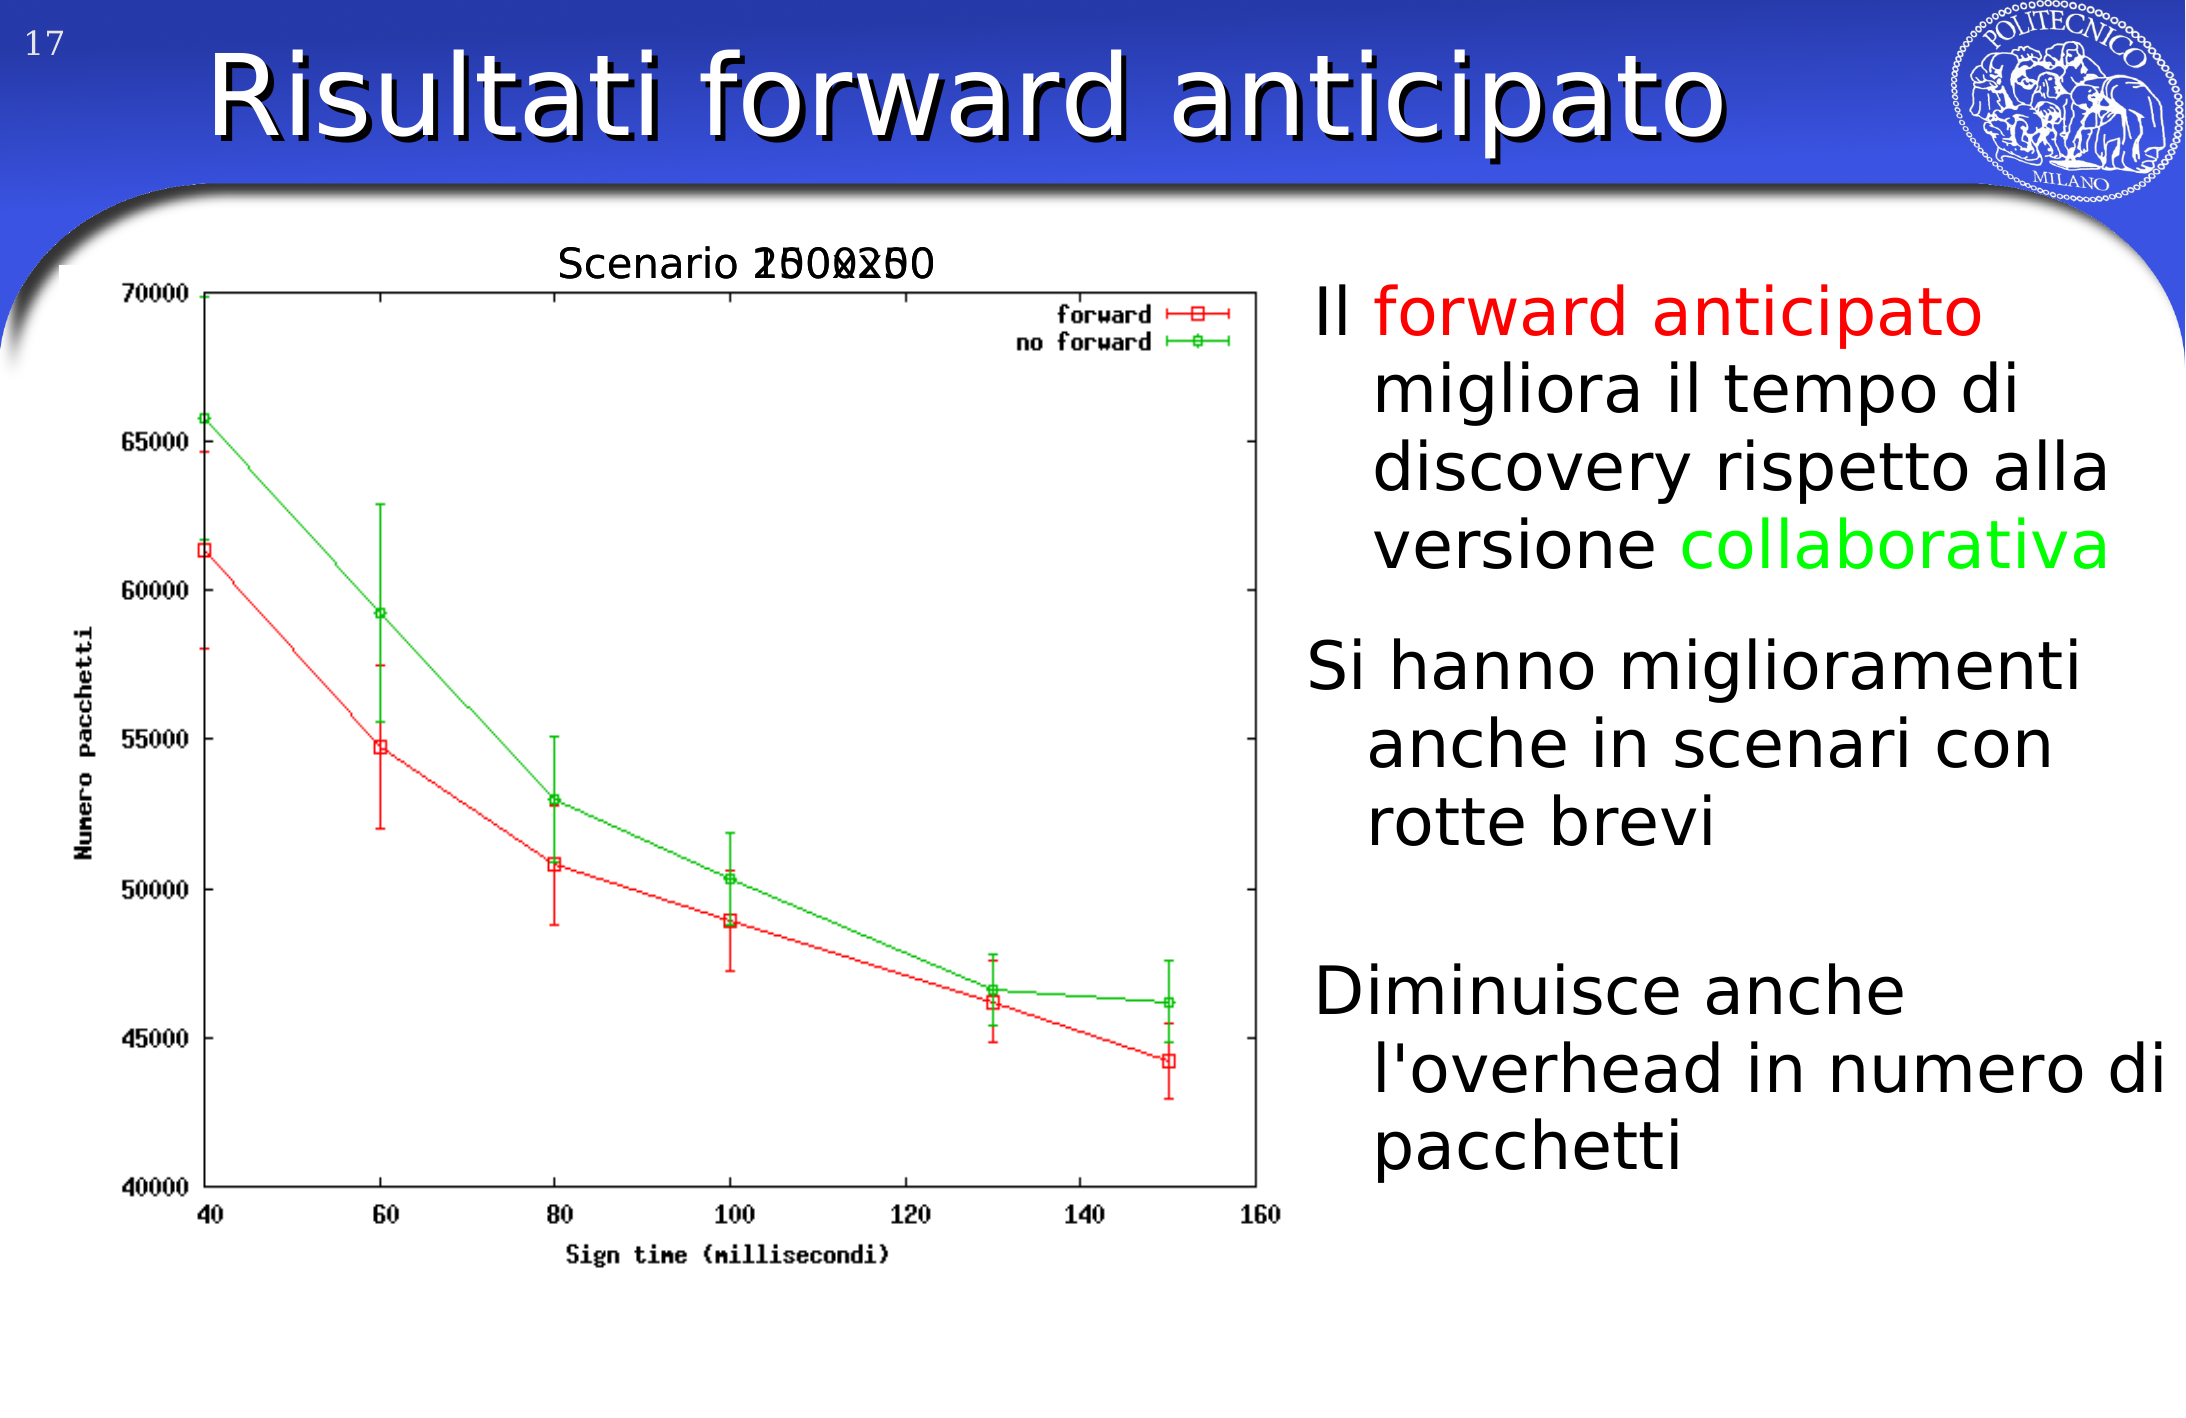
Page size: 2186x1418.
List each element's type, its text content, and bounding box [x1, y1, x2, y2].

text_box Si hanno miglioramenti anche in scenari con rotte brevi [1292, 620, 2156, 920]
picture [0, 0, 2186, 1418]
text_box Il forward anticipato migliora il tempo di discovery rispetto alla versione collaborativa [1299, 265, 2185, 592]
title Risultati forward anticipato [37, 31, 1897, 163]
text_box Diminuisce anche l'overhead in numero di pacchetti [1299, 944, 2185, 1211]
text_box Scenario 1500x50 [507, 231, 916, 296]
